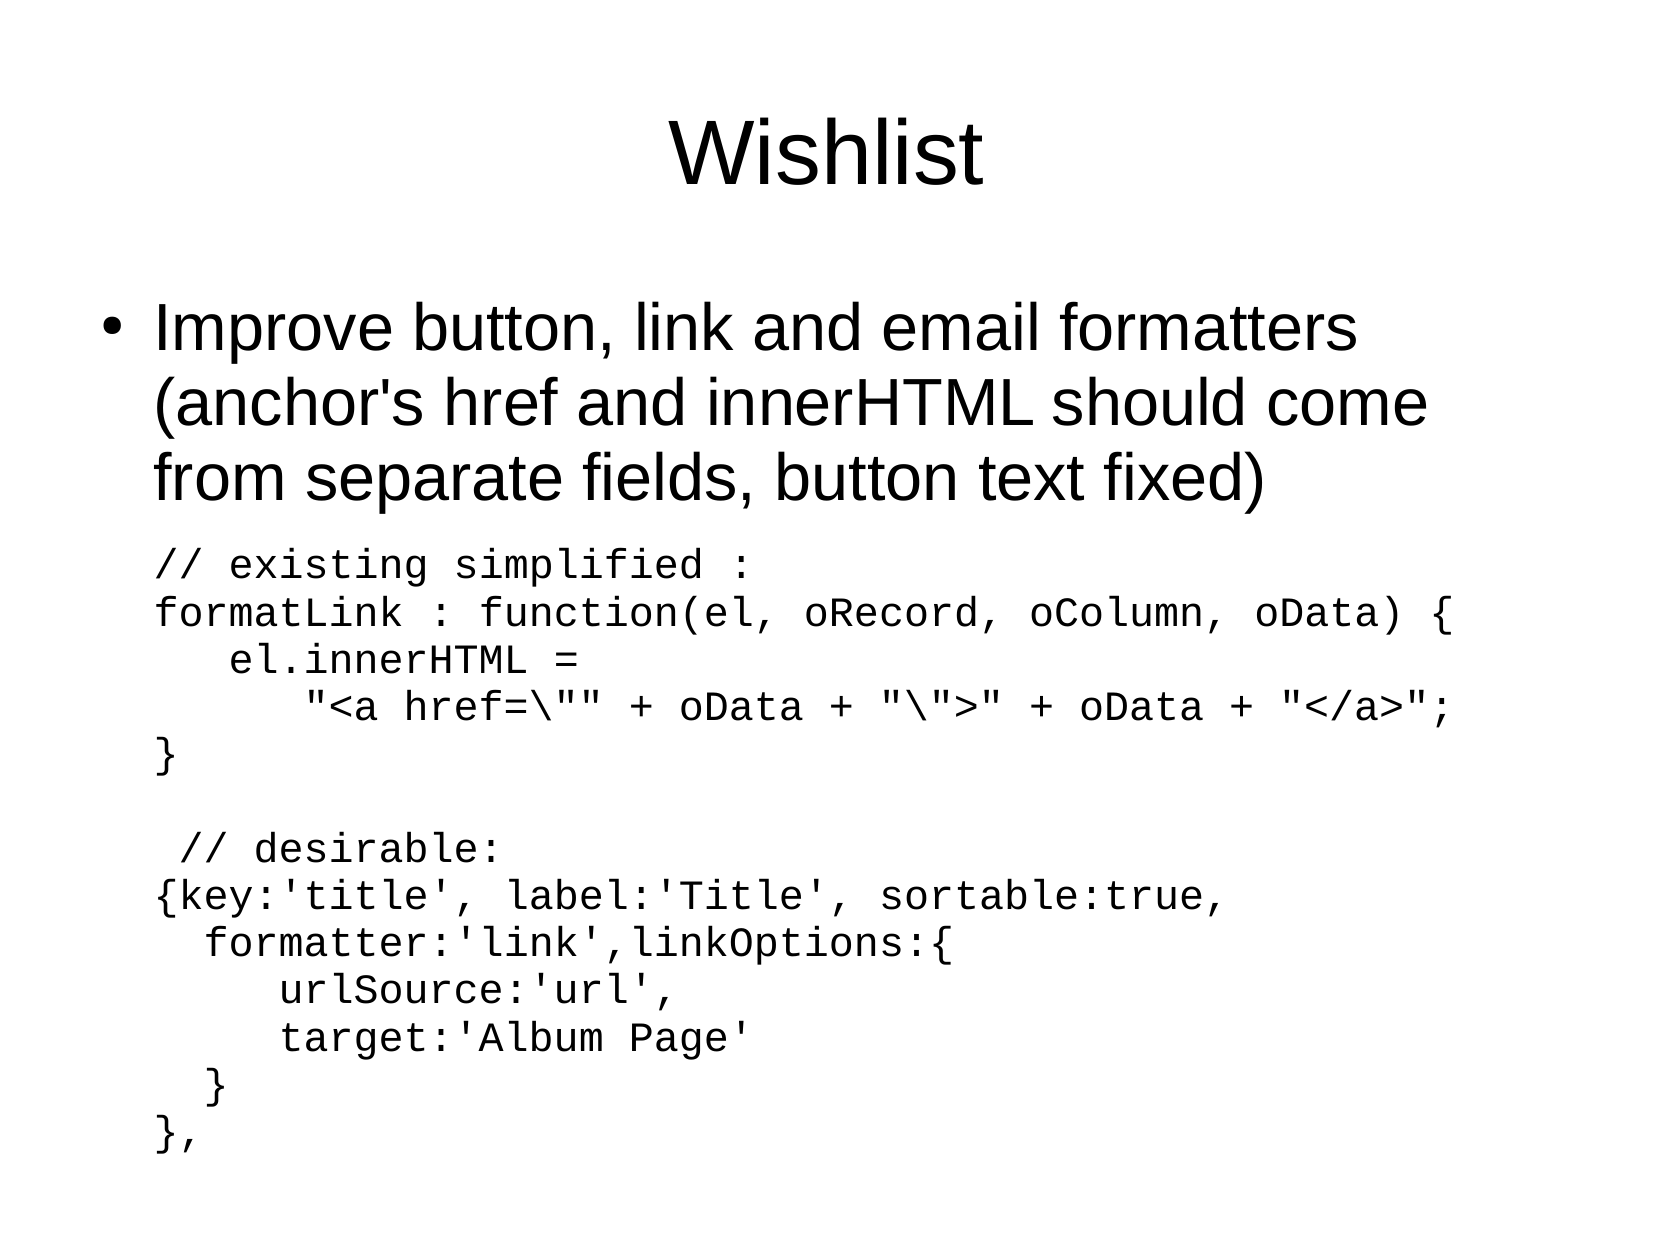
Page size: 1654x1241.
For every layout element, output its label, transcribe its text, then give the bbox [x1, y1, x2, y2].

list Improve button, link and email formatters (anchor's href and innerHTML should come from separate fields, button text fixed) // existing simplified : formatLink : function(el, oRecord, oColumn, oData) { el.innerHTML = "<a href=\"" + oData + "\">" + oData + "</a>"; } // desirable: {key:'title', label:'Title', sortable:true, formatter:'link',linkOptions:{ urlSource:'url', target:'Album Page' } }, [82, 290, 1571, 1127]
title Wishlist [82, 56, 1571, 250]
